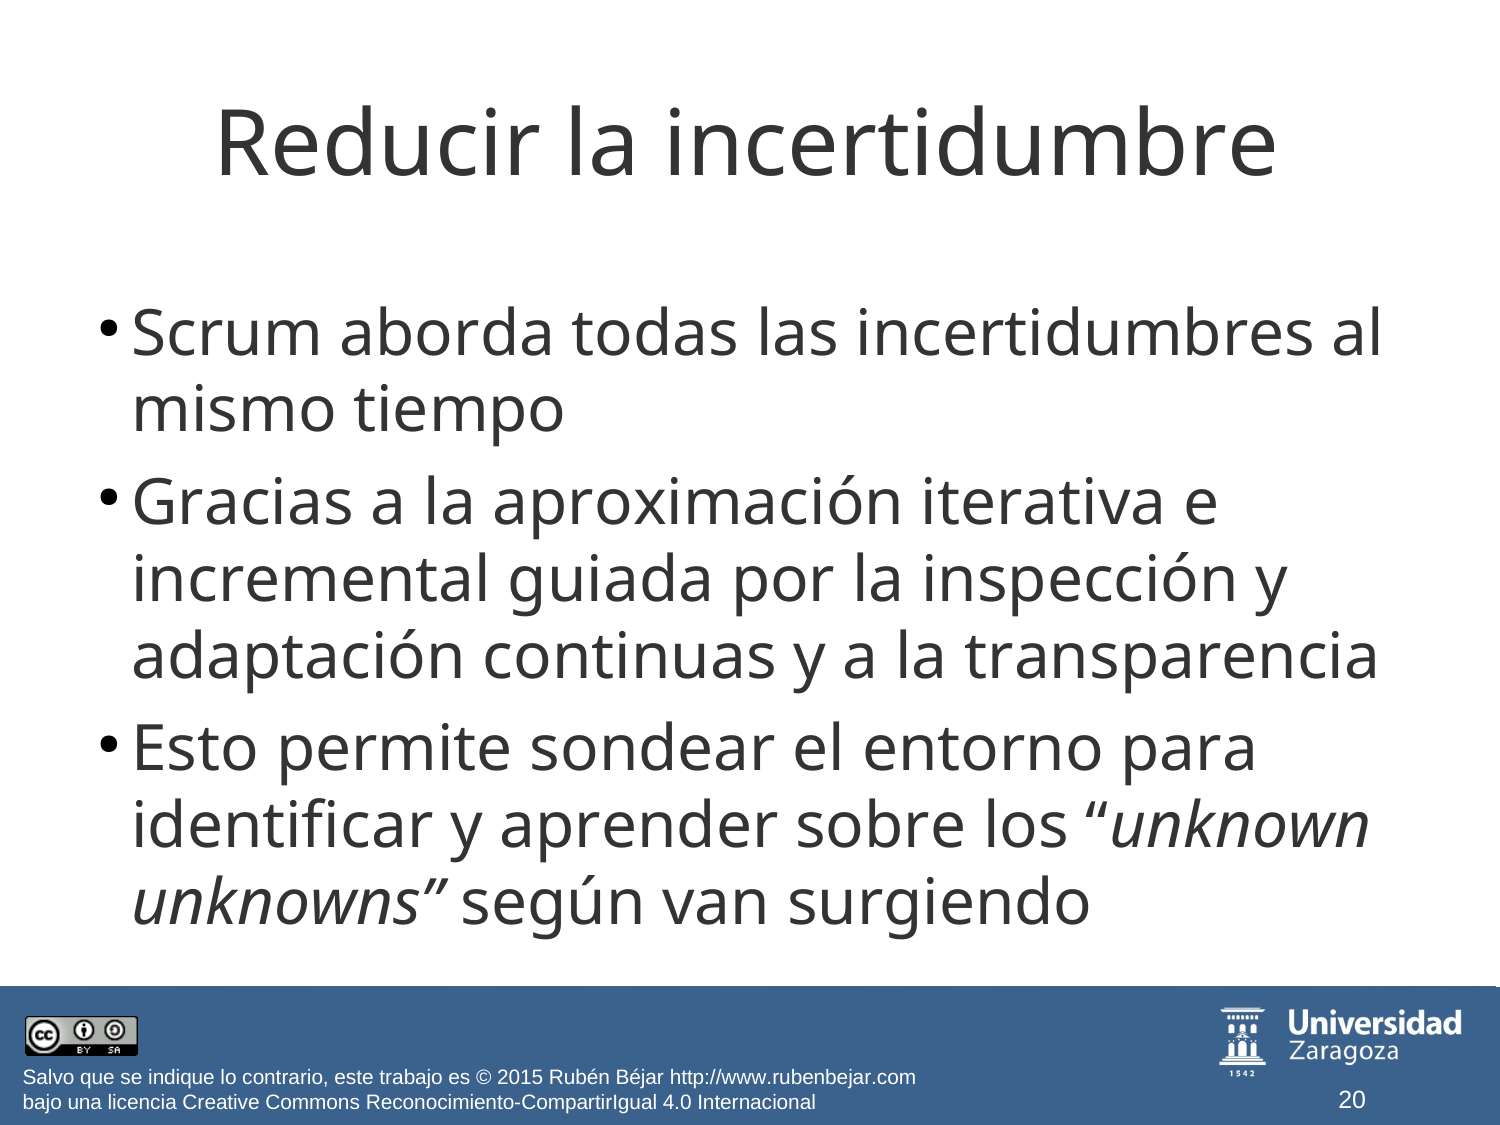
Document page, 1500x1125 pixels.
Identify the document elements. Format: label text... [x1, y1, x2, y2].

title Reducir la incertidumbre [74, 21, 1420, 257]
list Scrum aborda todas las incertidumbres al mismo tiempo Gracias a la aproximación iterativa e incremental guiada por la inspección y adaptación continuas y a la transparencia Esto permite sondear el entorno para identificar y aprender sobre los “unknown unknowns” según van surgiendo [82, 283, 1418, 957]
picture [0, 986, 1500, 1125]
